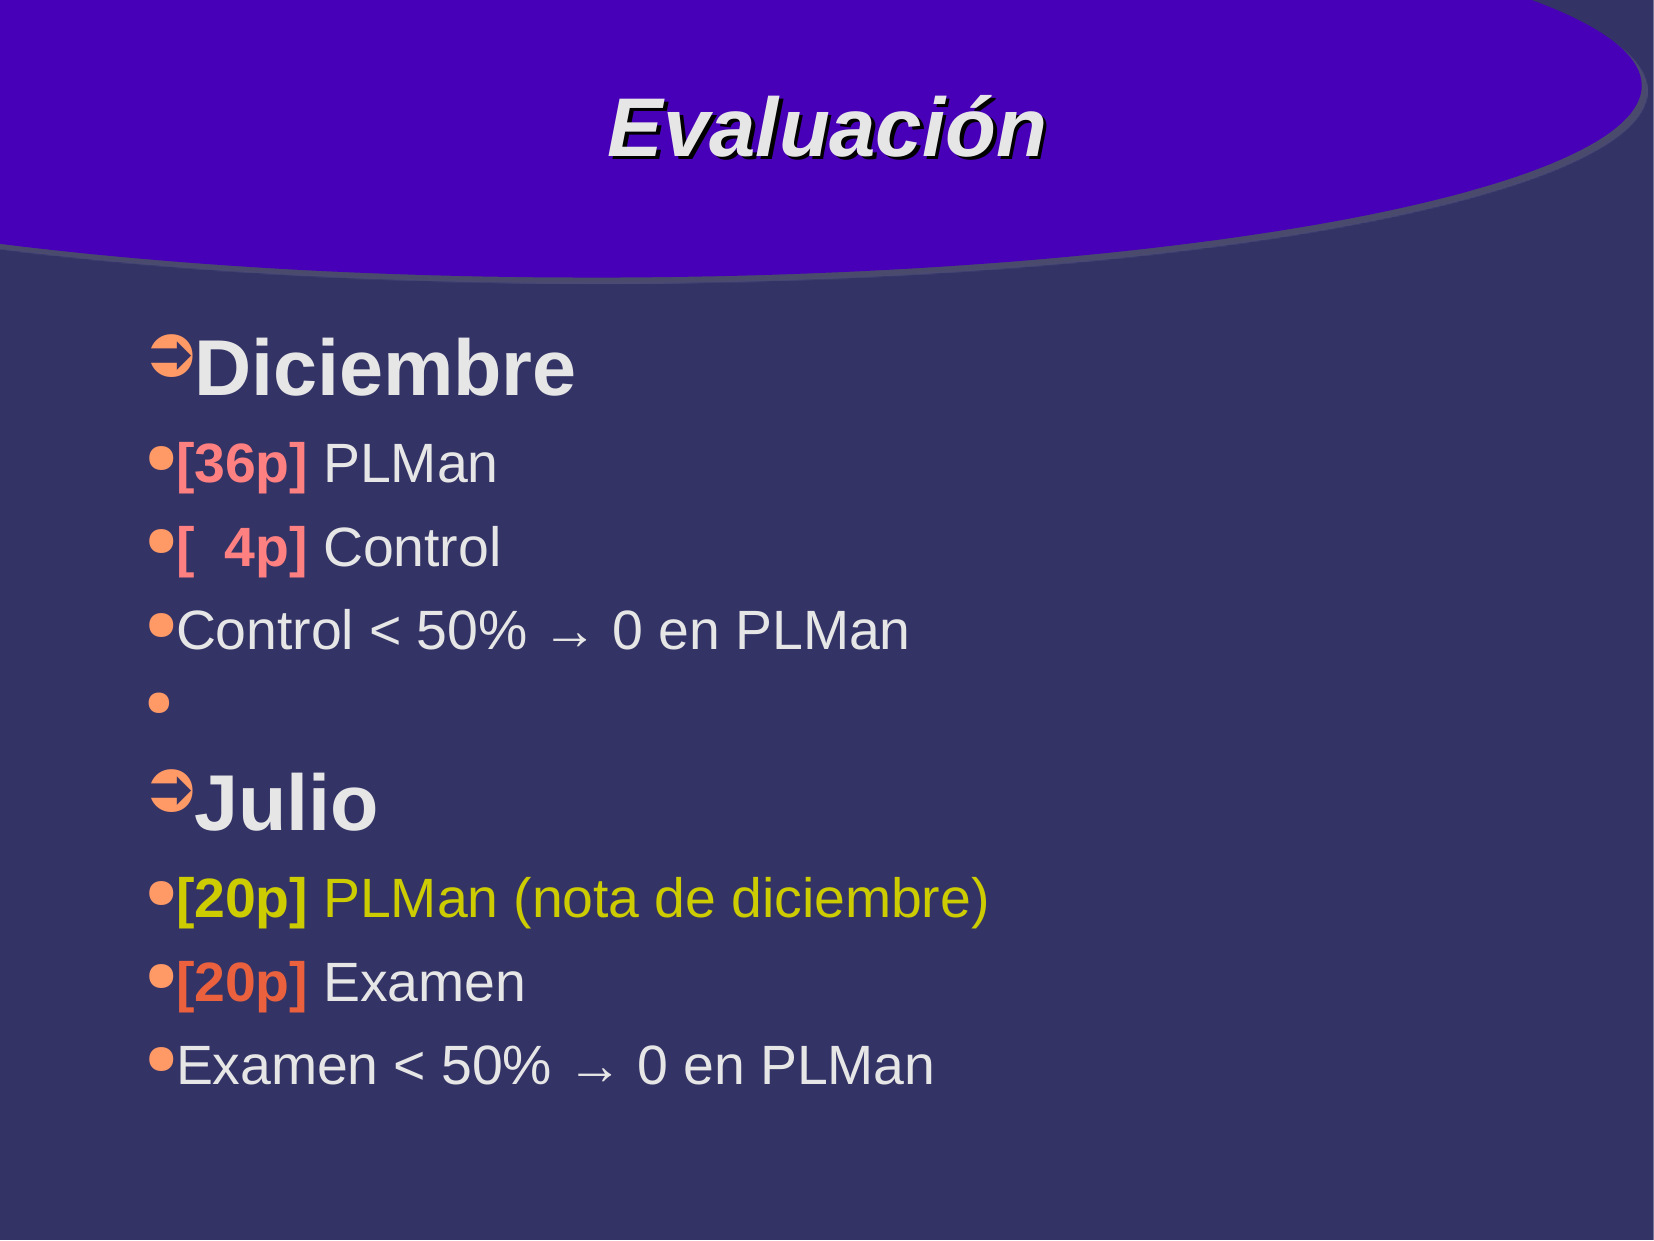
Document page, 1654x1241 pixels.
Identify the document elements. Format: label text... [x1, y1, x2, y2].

title Evaluación [121, 19, 1534, 227]
list Diciembre [36p] PLMan [ 4p] Control Control < 50% → 0 en PLMan Julio [20p] PLMan (nota de diciembre) [20p] Examen Examen < 50% → 0 en PLMan [144, 316, 1513, 1101]
